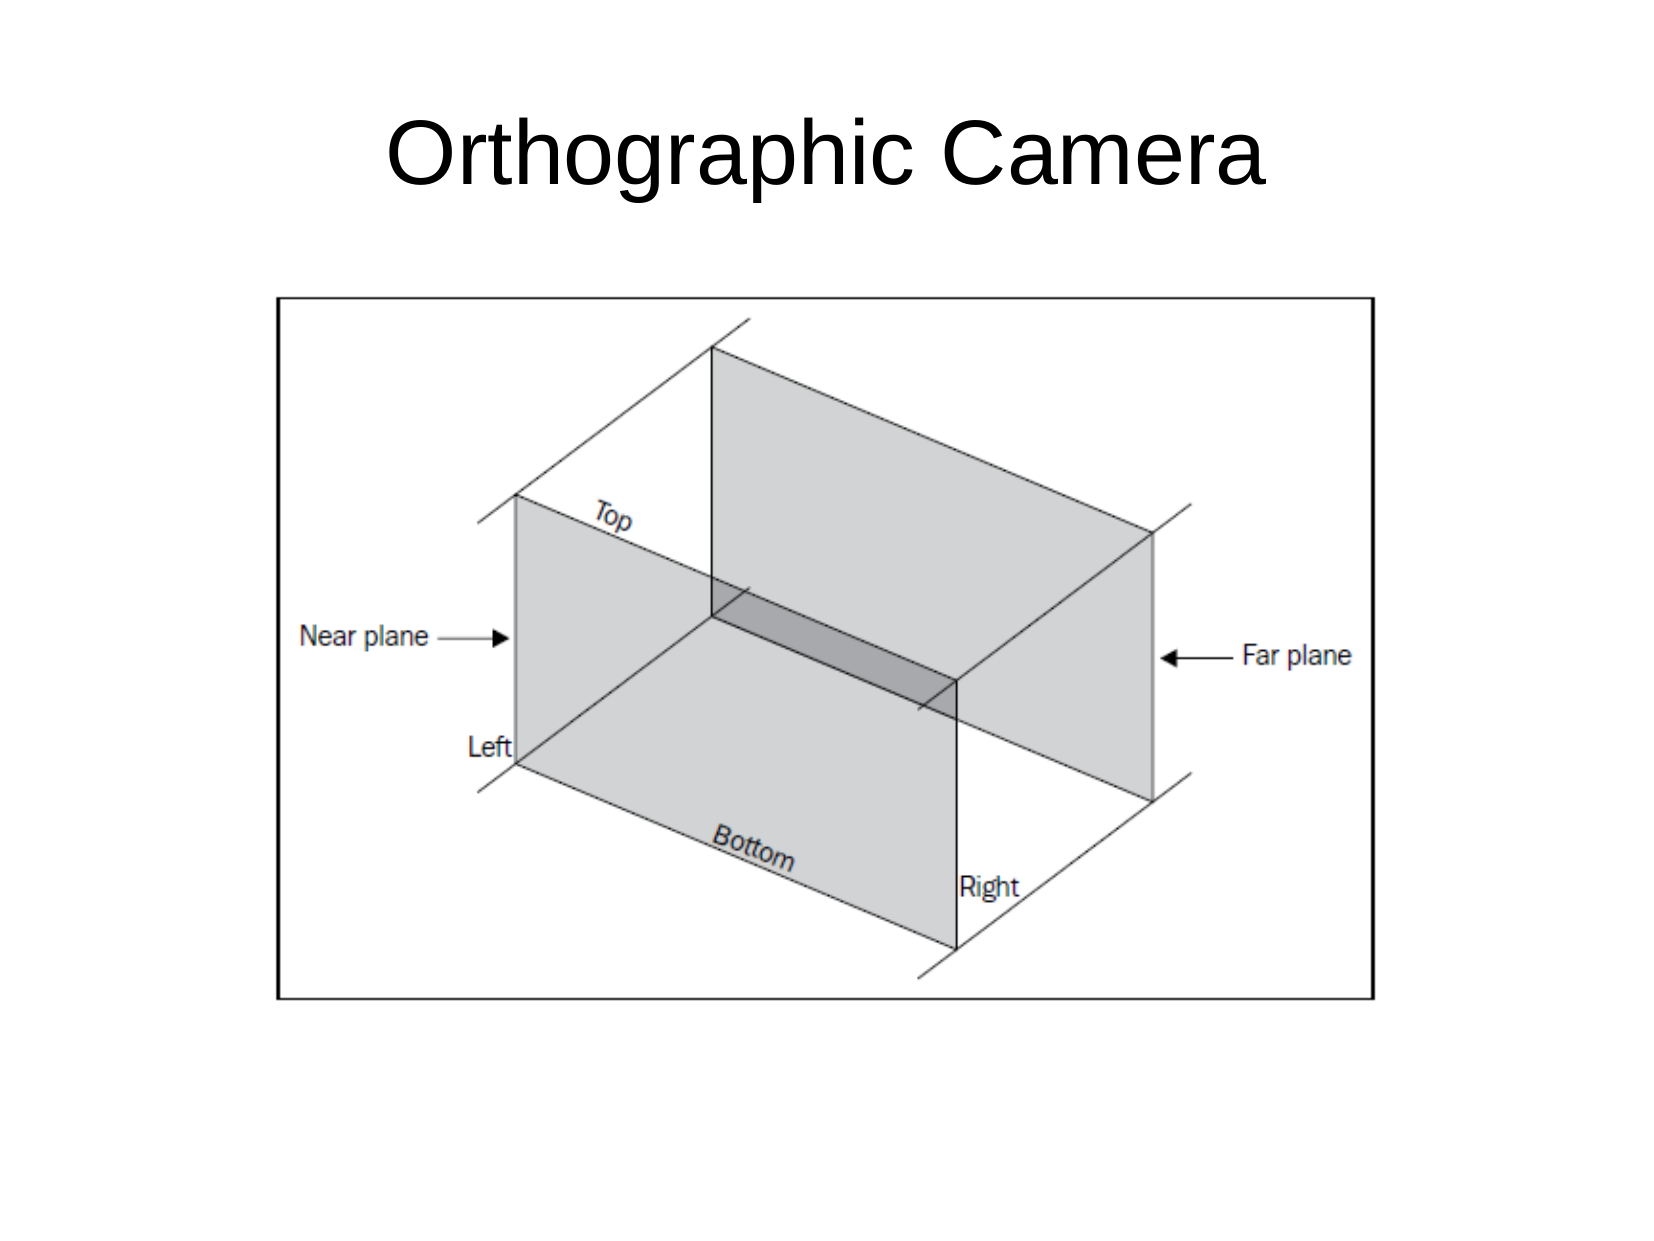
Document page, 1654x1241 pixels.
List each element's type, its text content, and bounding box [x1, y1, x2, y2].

picture [271, 290, 1383, 1010]
title Orthographic Camera [82, 49, 1571, 257]
